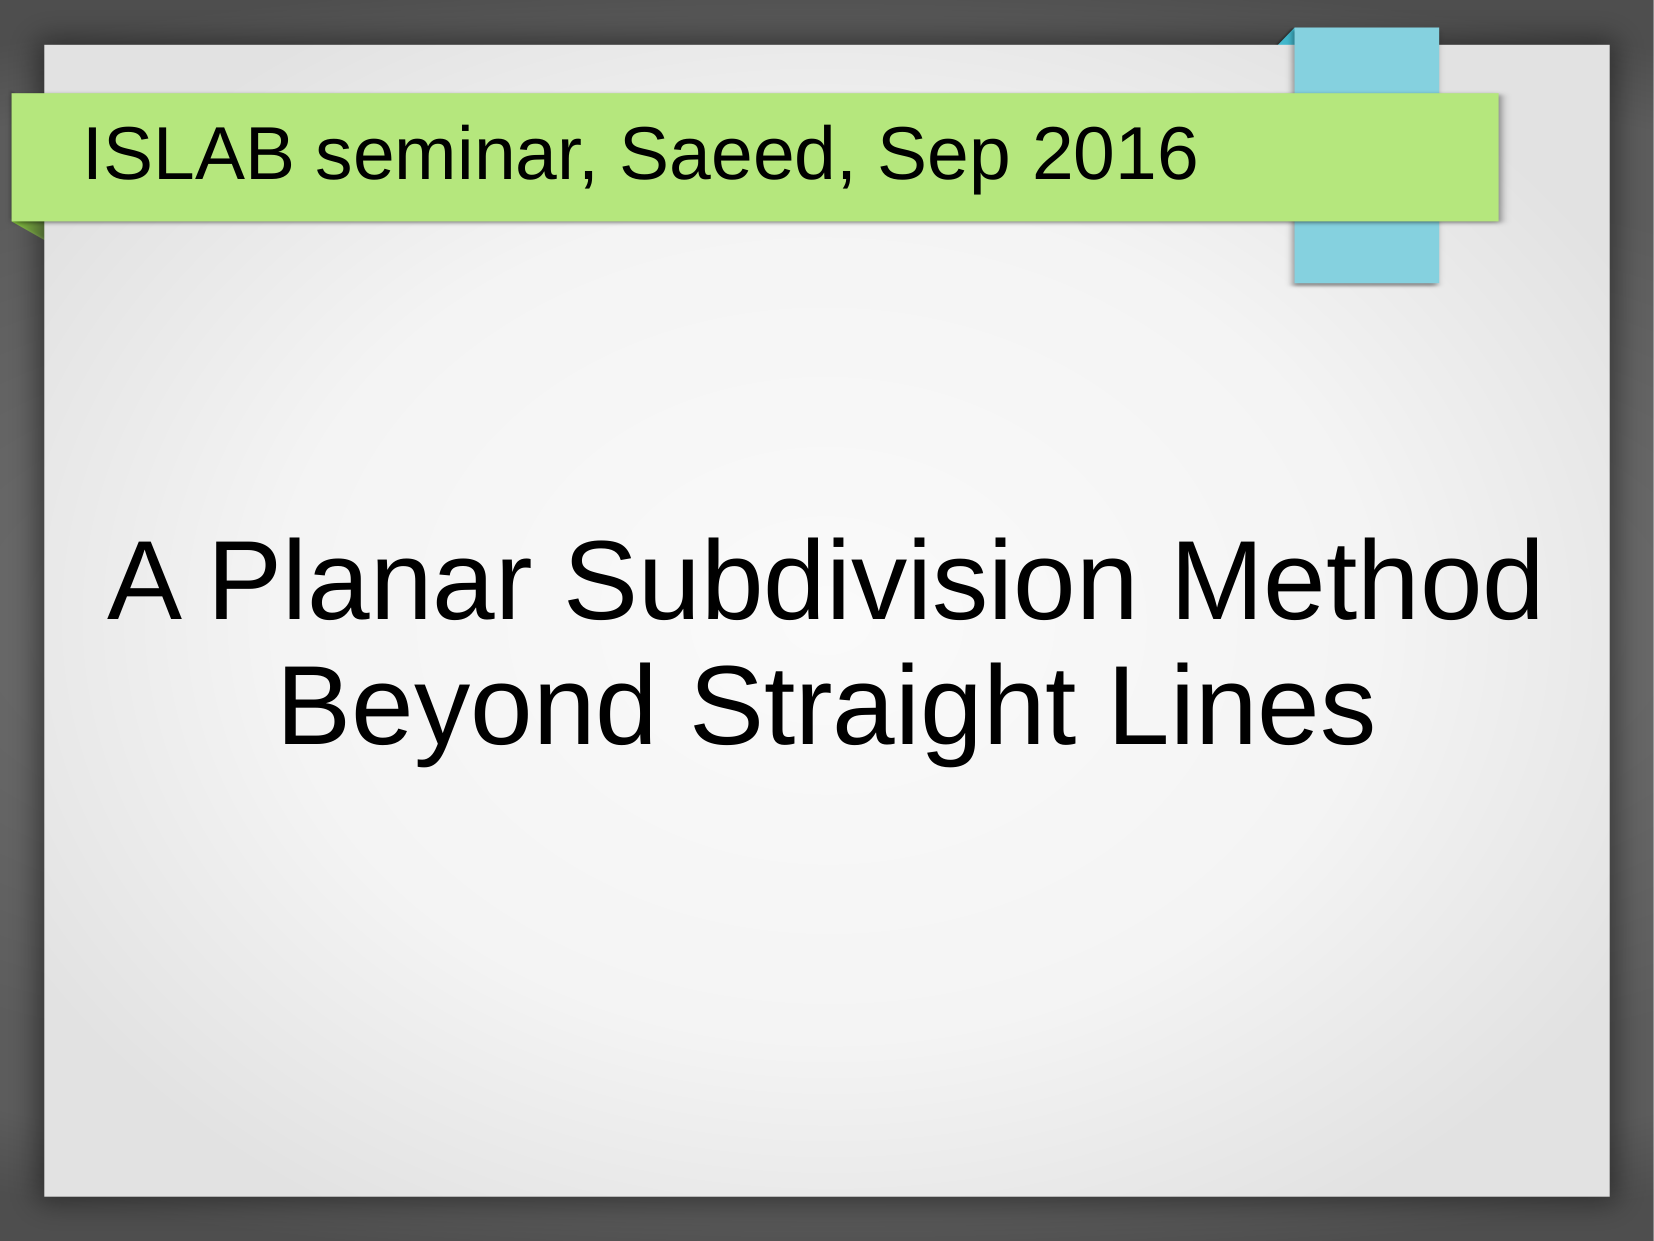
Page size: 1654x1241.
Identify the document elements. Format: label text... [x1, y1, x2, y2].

subtitle A Planar Subdivision Method Beyond Straight Lines [82, 295, 1571, 1015]
picture [0, 0, 1654, 1241]
title ISLAB seminar, Saeed, Sep 2016 [82, 94, 1264, 213]
